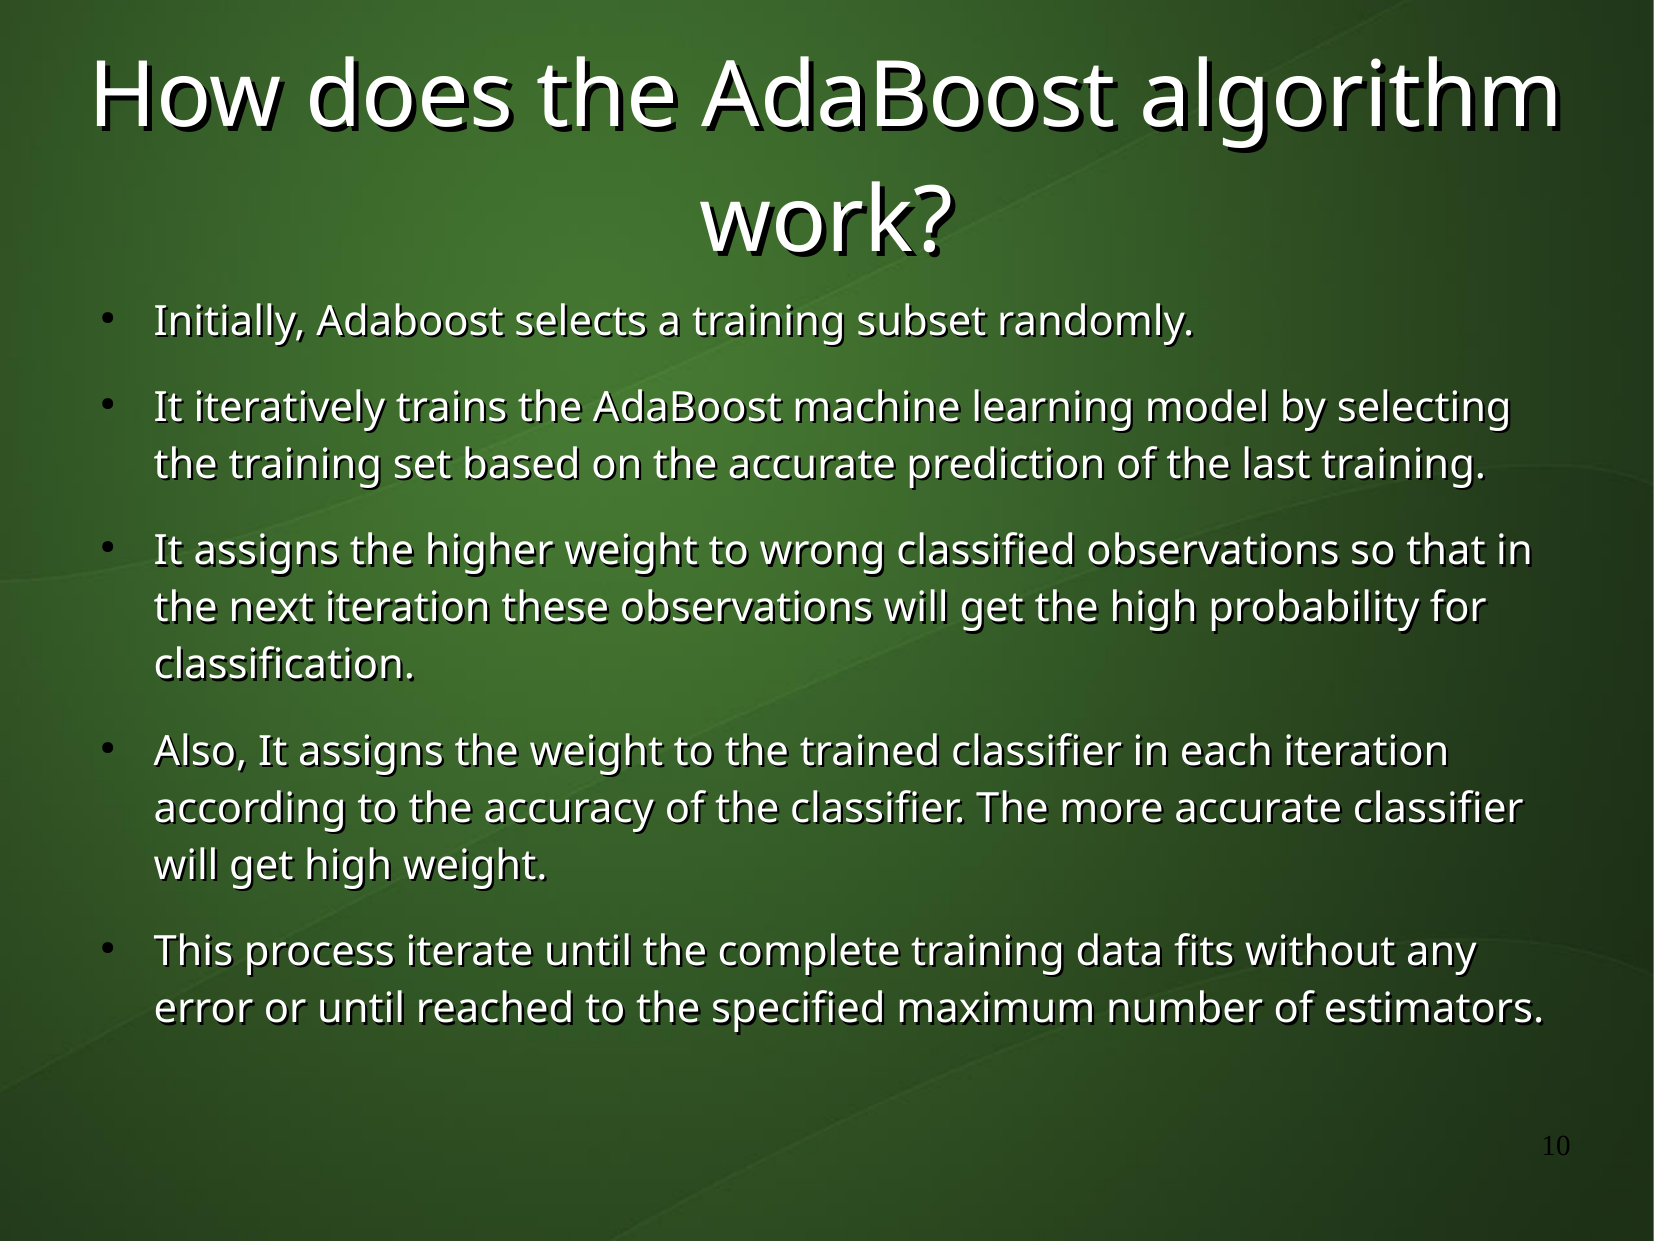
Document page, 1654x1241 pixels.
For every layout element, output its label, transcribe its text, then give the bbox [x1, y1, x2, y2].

picture [0, 0, 1654, 1241]
list Initially, Adaboost selects a training subset randomly. It iteratively trains the AdaBoost machine learning model by selecting the training set based on the accurate prediction of the last training. It assigns the higher weight to wrong classified observations so that in the next iteration these observations will get the high probability for classification. Also, It assigns the weight to the trained classifier in each iteration according to the accuracy of the classifier. The more accurate classifier will get high weight. This process iterate until the complete training data fits without any error or until reached to the specified maximum number of estimators. [82, 290, 1571, 1039]
title How does the AdaBoost algorithm work? [82, 45, 1571, 261]
